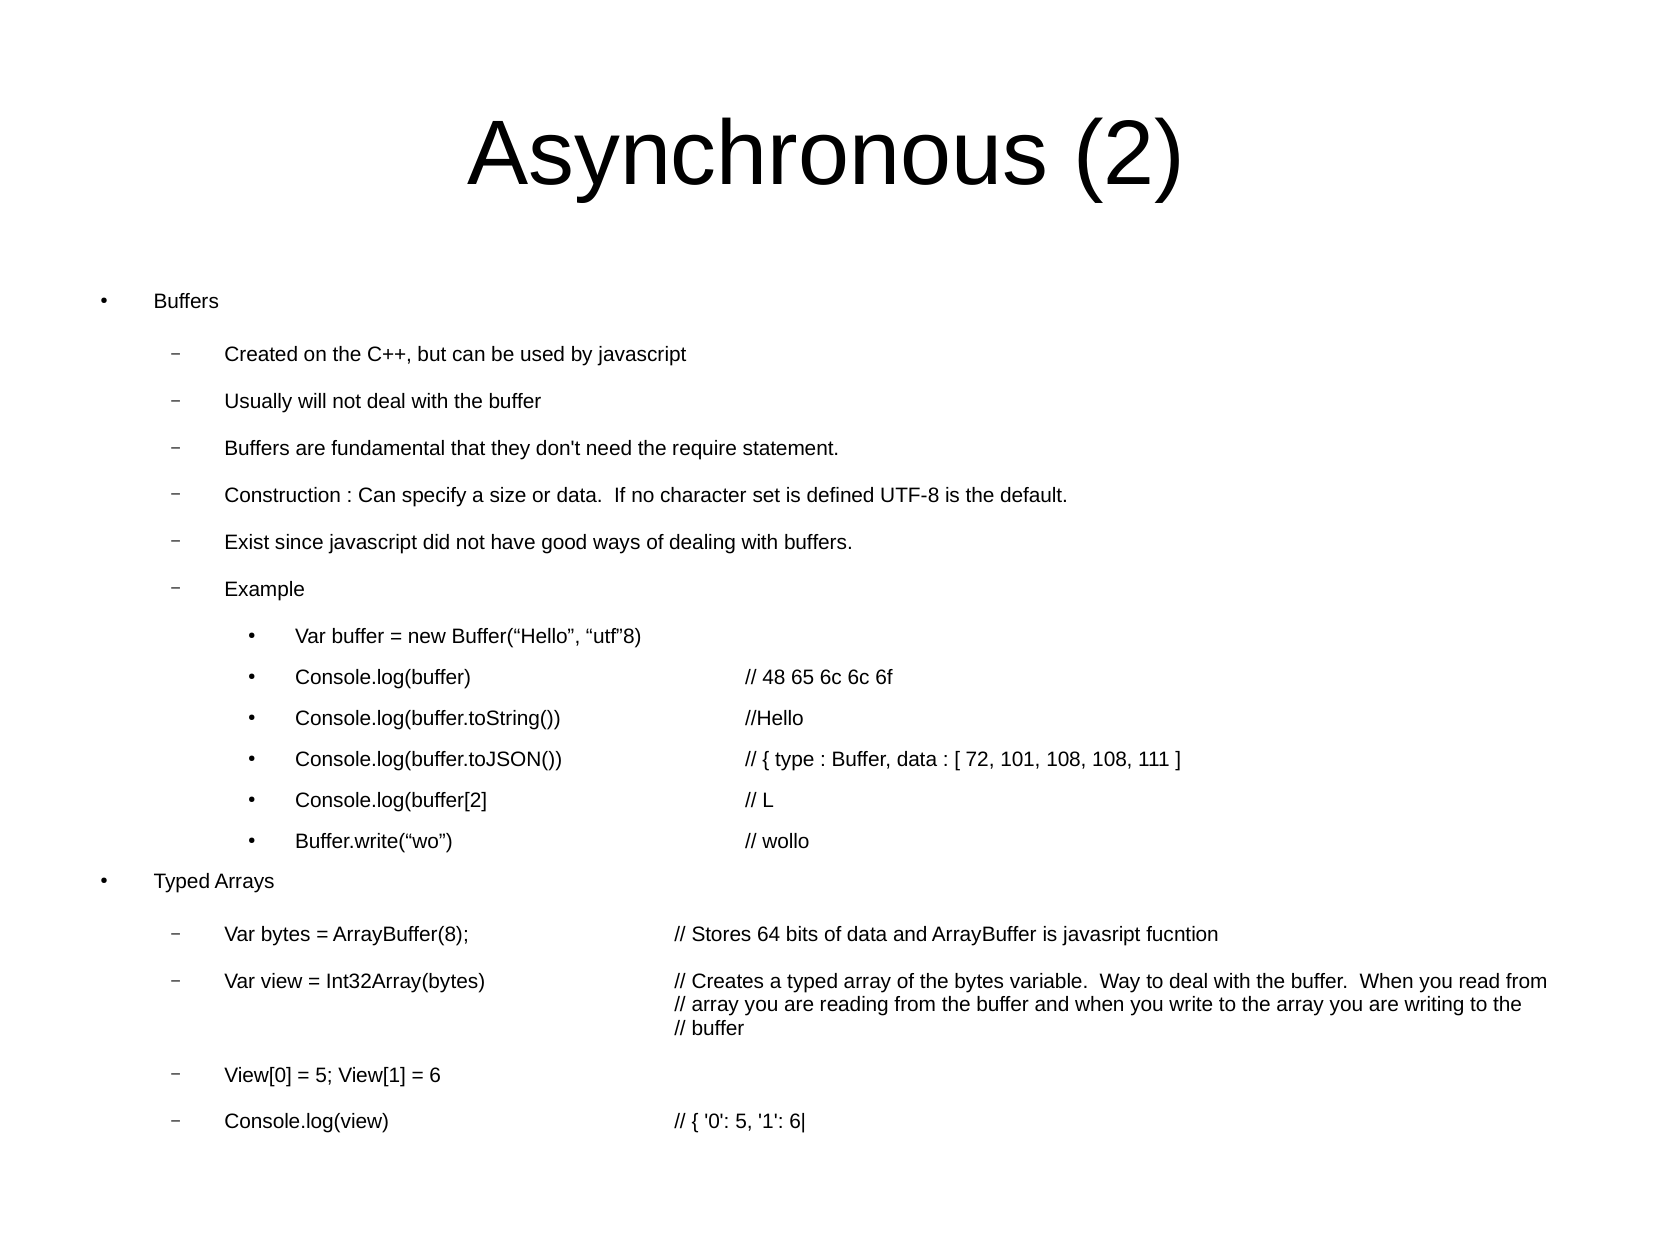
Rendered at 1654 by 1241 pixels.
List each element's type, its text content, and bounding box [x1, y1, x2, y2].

title Asynchronous (2) [82, 49, 1571, 257]
list Buffers Created on the C++, but can be used by javascript Usually will not deal with the buffer Buffers are fundamental that they don't need the require statement. Construction : Can specify a size or data. If no character set is defined UTF-8 is the default. Exist since javascript did not have good ways of dealing with buffers. Example Var buffer = new Buffer(“Hello”, “utf”8) Console.log(buffer) // 48 65 6c 6c 6f Console.log(buffer.toString()) //Hello Console.log(buffer.toJSON()) // { type : Buffer, data : [ 72, 101, 108, 108, 111 ] Console.log(buffer[2] // L Buffer.write(“wo”) // wollo Typed Arrays Var bytes = ArrayBuffer(8); // Stores 64 bits of data and ArrayBuffer is javasript fucntion Var view = Int32Array(bytes) // Creates a typed array of the bytes variable. Way to deal with the buffer. When you read from // array you are reading from the buffer and when you write to the array you are writing to the // buffer View[0] = 5; View[1] = 6 Console.log(view) // { '0': 5, '1': 6| [82, 290, 1571, 1231]
